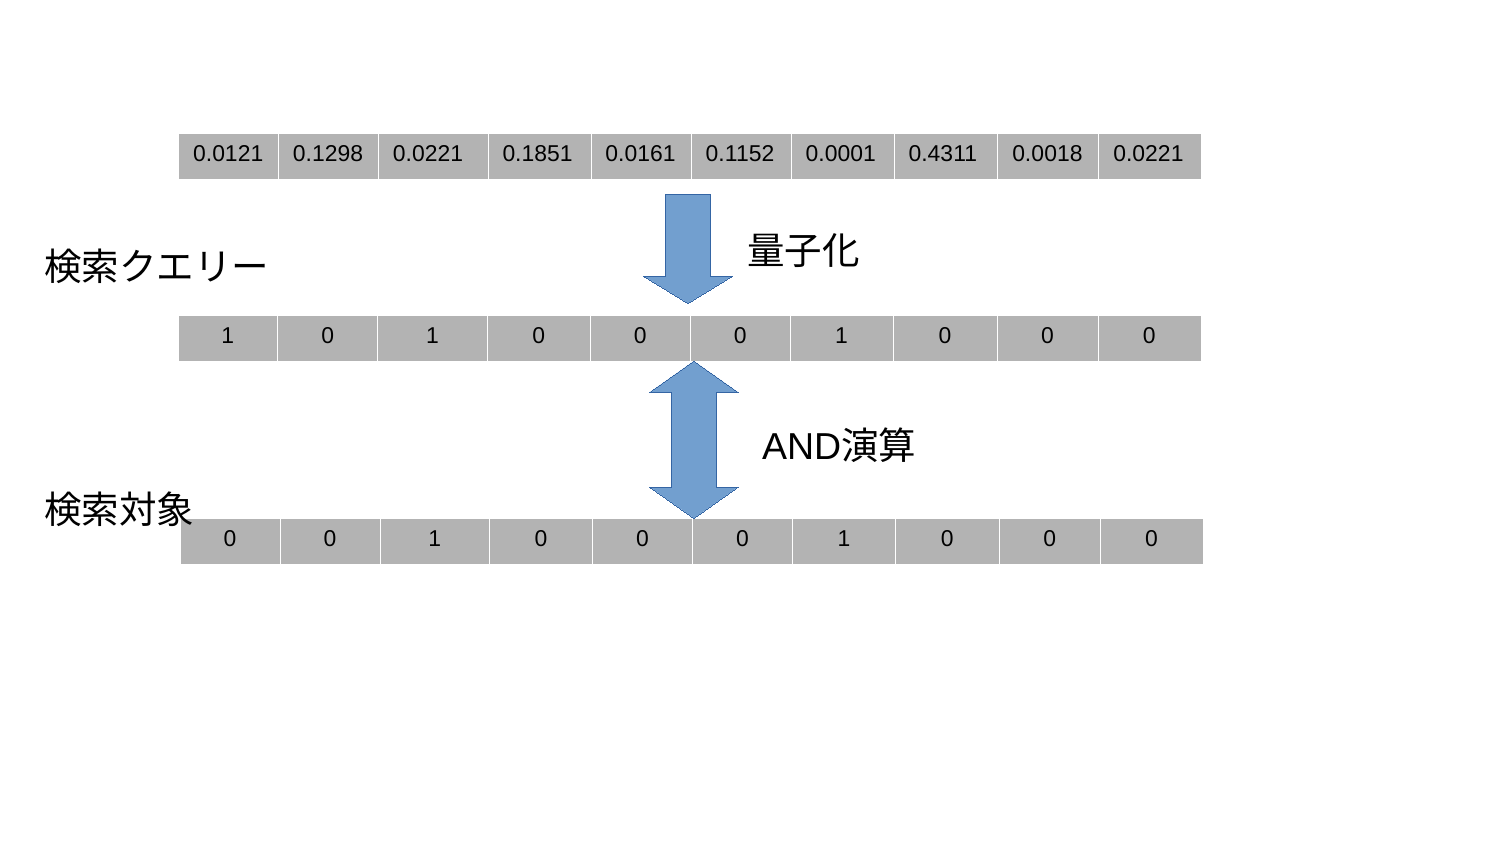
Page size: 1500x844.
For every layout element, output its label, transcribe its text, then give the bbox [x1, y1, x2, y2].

table_header 0 [281, 519, 380, 564]
table_header 0 [593, 519, 692, 564]
table_header 0 [278, 316, 377, 361]
text_box AND演算 [747, 408, 932, 466]
text_box 量子化 [732, 213, 875, 266]
text_box 検索対象 [29, 472, 210, 525]
table_header 0 [488, 316, 590, 361]
table_header 0.4311 [895, 134, 997, 179]
table_header 1 [791, 316, 893, 361]
table_header 0.0018 [998, 134, 1098, 179]
table_header 0 [693, 519, 792, 564]
table_header 0.0161 [592, 134, 691, 179]
table_header 1 [378, 316, 487, 361]
table_header 0 [896, 519, 999, 564]
table_header 0 [691, 316, 790, 361]
table_header 0.0221 [379, 134, 488, 179]
table_header 0 [591, 316, 690, 361]
table_header 0.1851 [489, 134, 591, 179]
table_header 0 [1000, 519, 1100, 564]
table_header 0.1152 [692, 134, 791, 179]
table_header 0.0121 [179, 134, 278, 179]
table_header 0 [1099, 316, 1201, 361]
text_box 検索クエリー [29, 229, 285, 282]
table_header 0 [998, 316, 1098, 361]
table_header 0 [181, 519, 280, 564]
table_header 0.1298 [279, 134, 378, 179]
table_header 1 [179, 316, 277, 361]
table_header 0.0001 [792, 134, 894, 179]
table_header 0 [1101, 519, 1203, 564]
text_box [643, 194, 733, 304]
table_header 0 [894, 316, 997, 361]
table_header 1 [793, 519, 895, 564]
table_header 0.0221 [1099, 134, 1201, 179]
table_header 1 [381, 519, 489, 564]
table_header 0 [490, 519, 592, 564]
text_box [649, 361, 739, 519]
